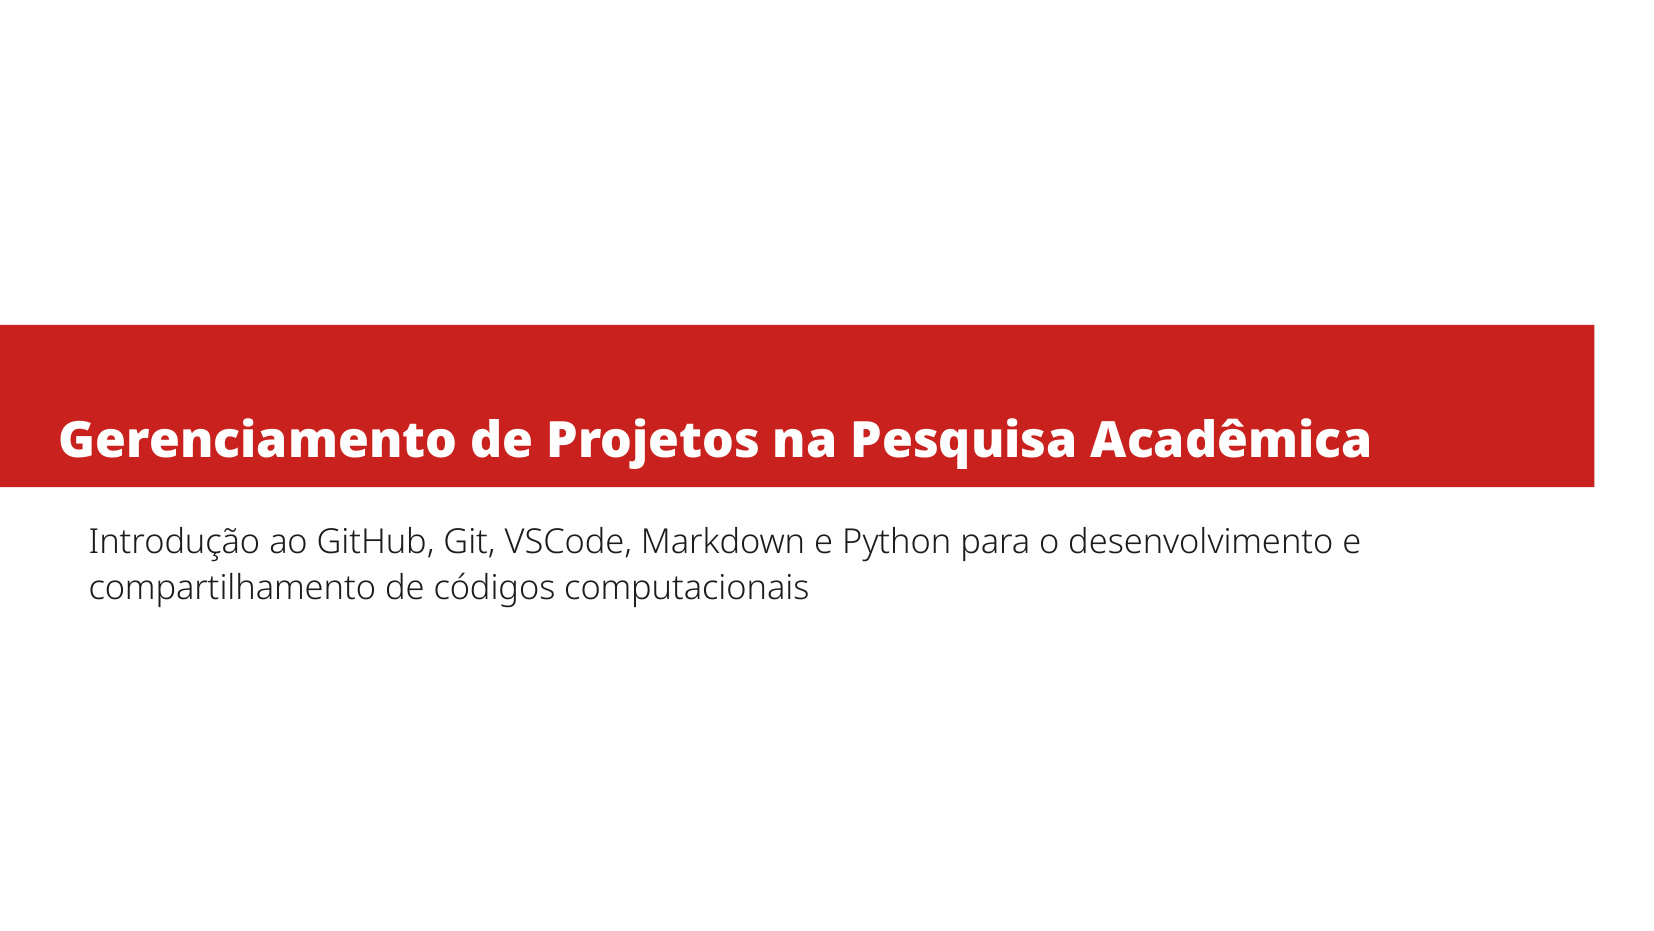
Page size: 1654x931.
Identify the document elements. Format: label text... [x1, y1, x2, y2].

title Gerenciamento de Projetos na Pesquisa Acadêmica [59, 354, 1565, 473]
subtitle Introdução ao GitHub, Git, VSCode, Markdown e Python para o desenvolvimento e compartilhamento de códigos computacionais [88, 516, 1565, 827]
